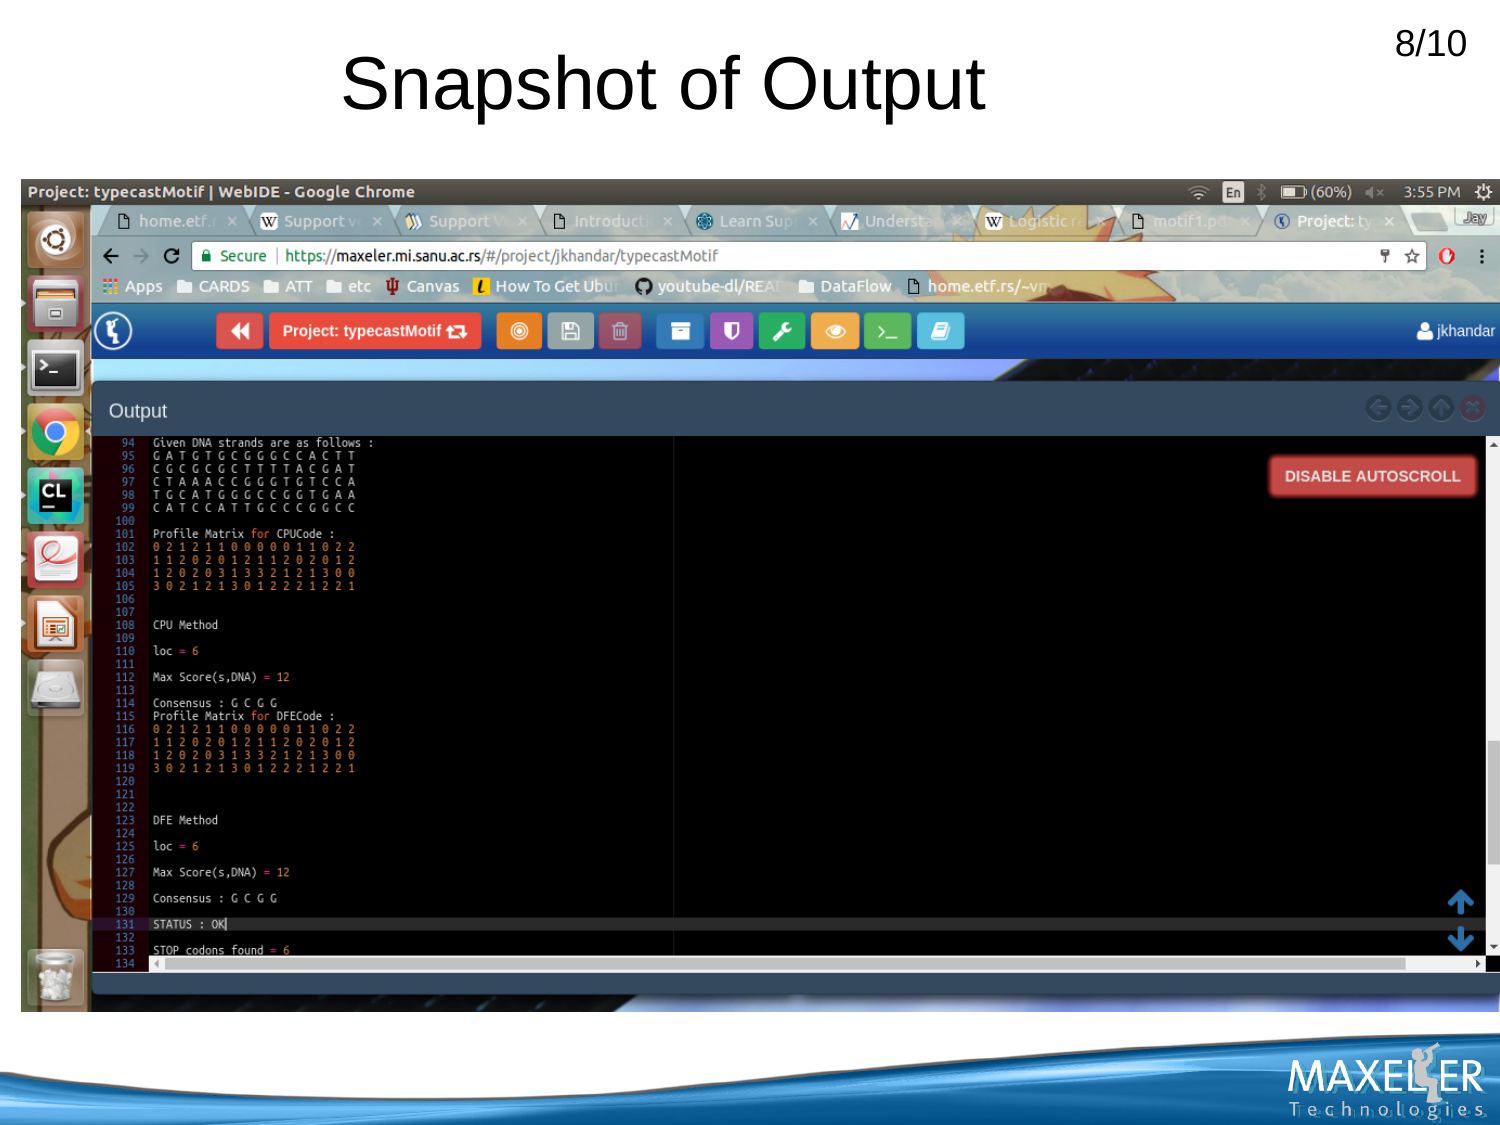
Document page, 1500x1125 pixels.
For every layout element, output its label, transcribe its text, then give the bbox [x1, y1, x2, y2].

picture [0, 1023, 1500, 1125]
picture [21, 179, 1500, 1012]
text_box 8/10 [1380, 15, 1486, 72]
title Snapshot of Output [0, 2, 1349, 165]
